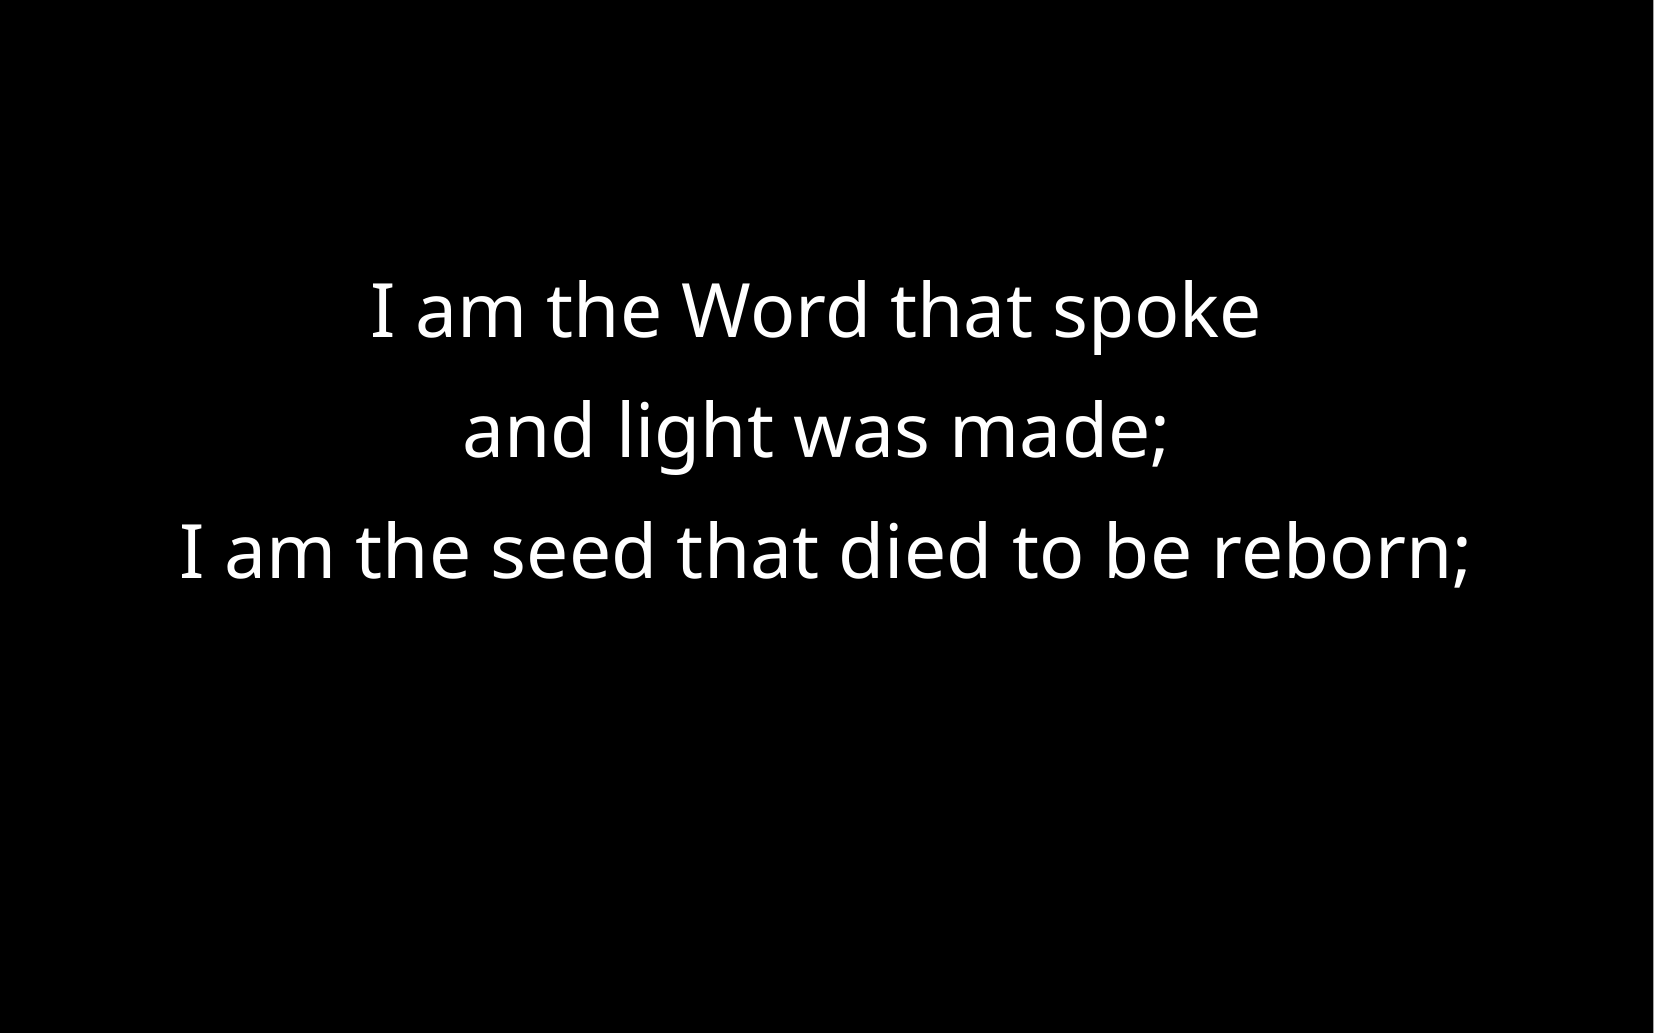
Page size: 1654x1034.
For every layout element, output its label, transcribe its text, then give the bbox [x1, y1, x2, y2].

list I am the Word that spoke and light was made; I am the seed that died to be reborn; [0, 255, 1653, 855]
